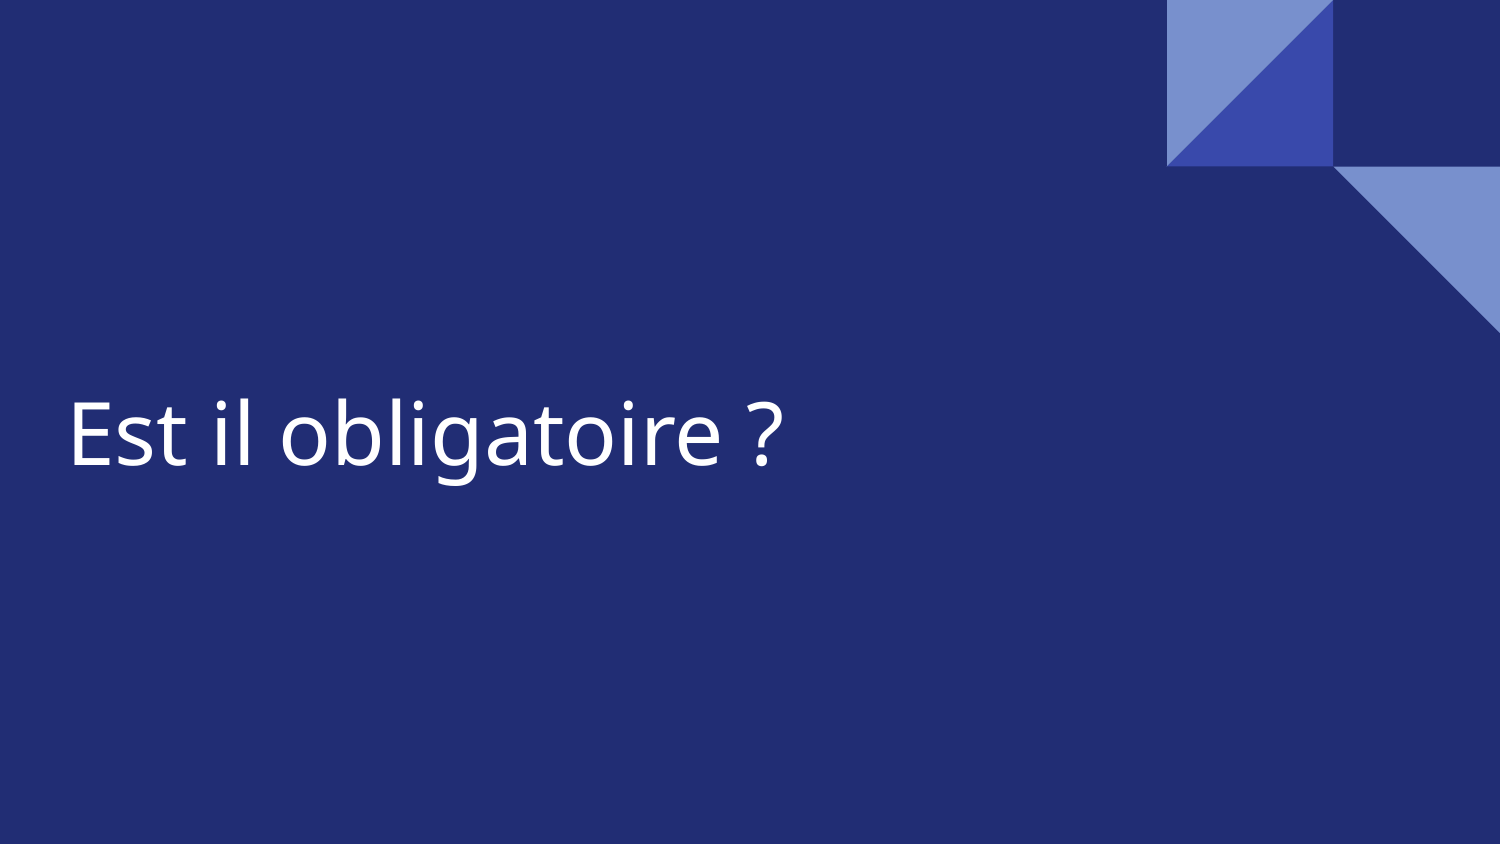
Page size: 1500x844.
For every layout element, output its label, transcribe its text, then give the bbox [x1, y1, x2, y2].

title Est il obligatoire ? [51, 45, 1449, 506]
